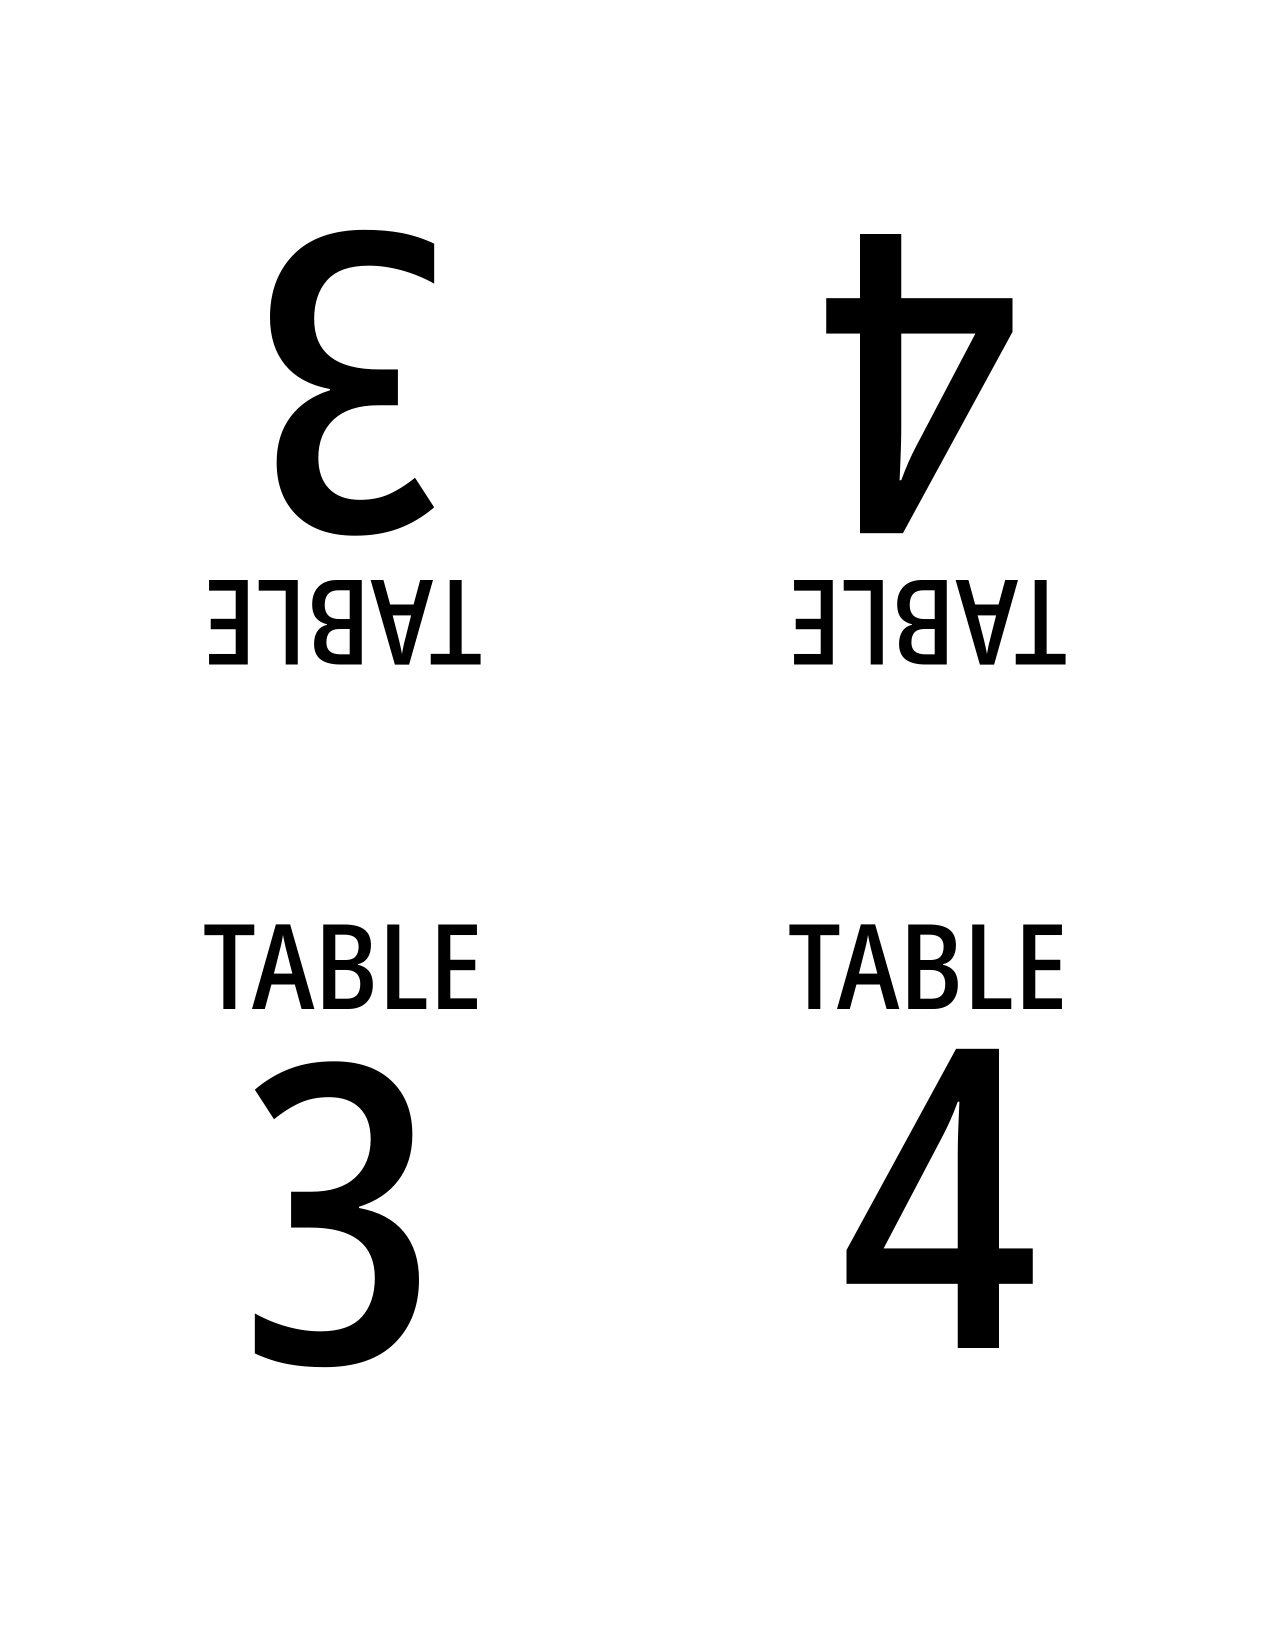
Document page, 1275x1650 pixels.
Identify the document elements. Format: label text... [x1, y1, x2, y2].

text_box 4 [825, 895, 1055, 1478]
subtitle TABLE [60, 840, 627, 1088]
text_box TABLE [60, 502, 627, 751]
text_box 3 [235, 105, 466, 688]
text_box 3 [225, 910, 455, 1493]
text_box 4 [805, 105, 1036, 688]
text_box TABLE [645, 502, 1212, 751]
text_box TABLE [645, 840, 1212, 1088]
